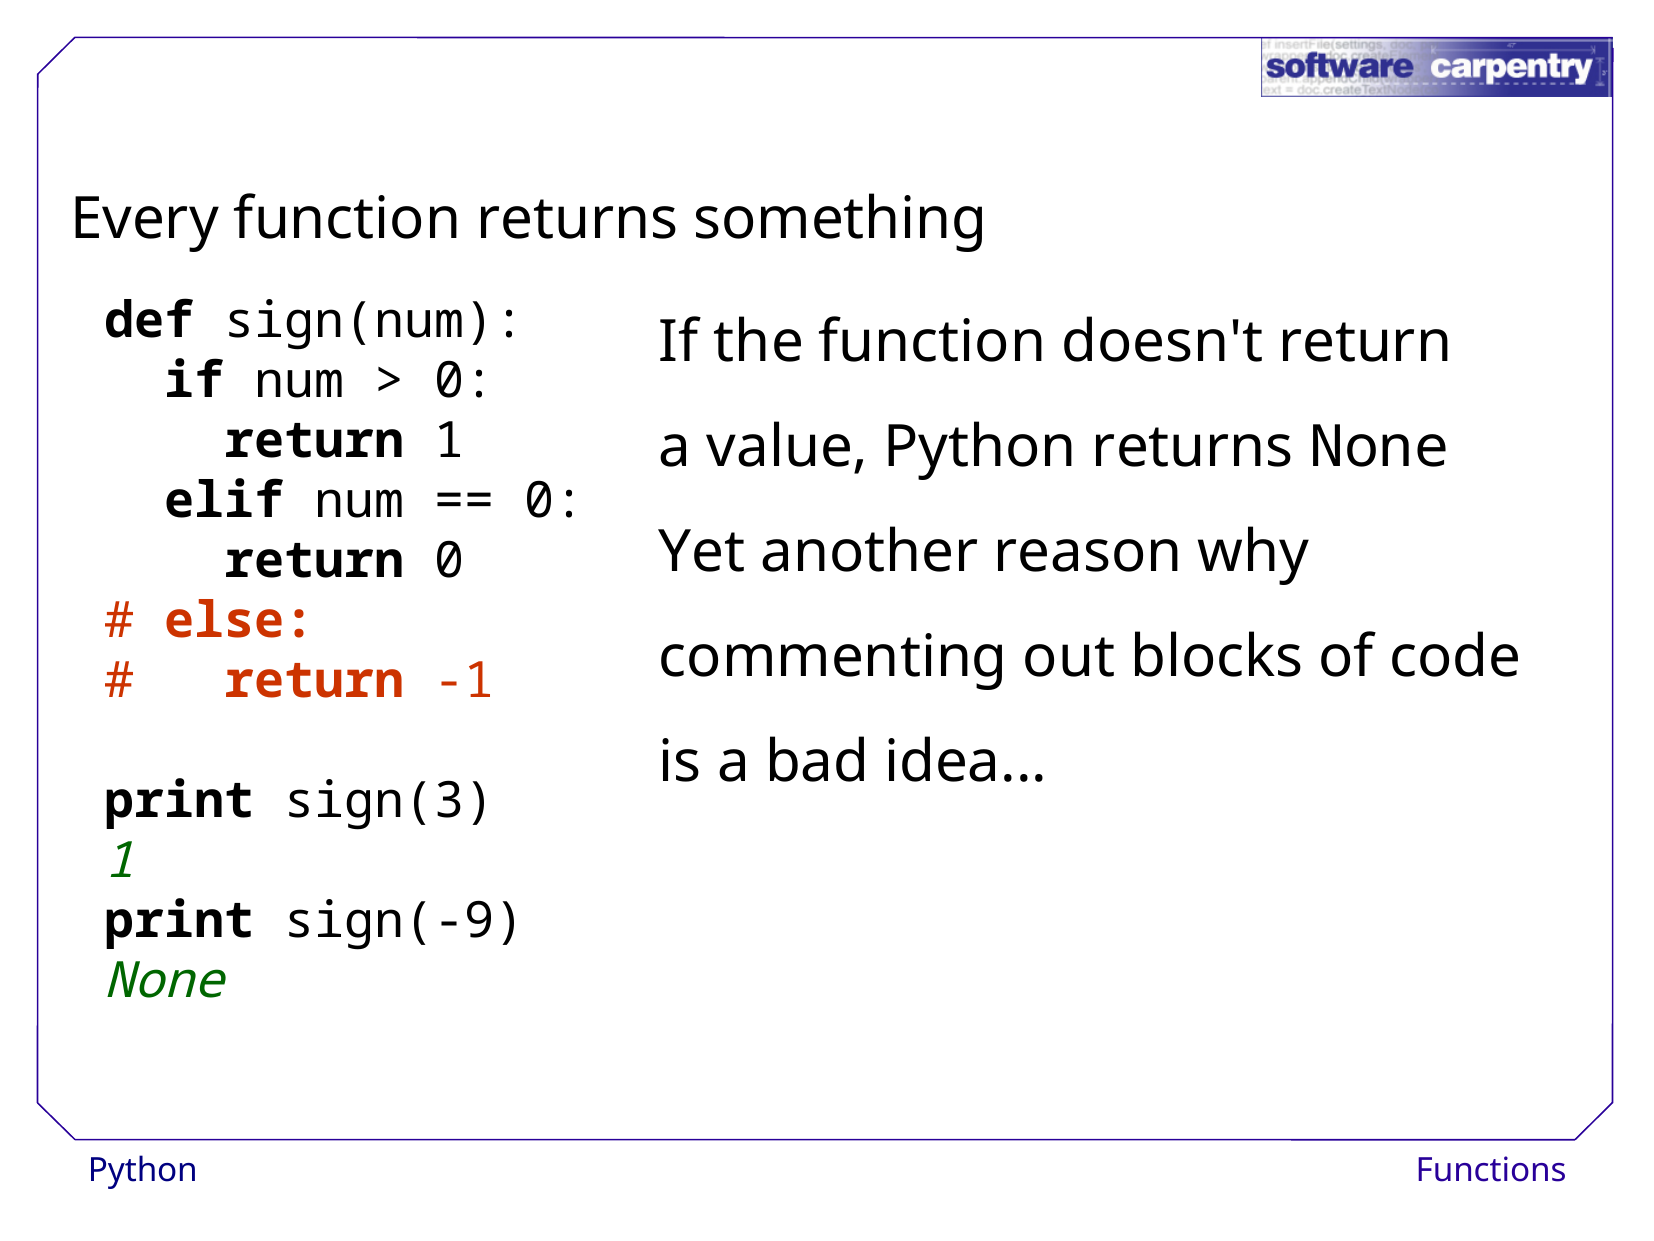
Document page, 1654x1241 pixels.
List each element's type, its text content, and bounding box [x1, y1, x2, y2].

text_box If the function doesn't return a value, Python returns None Yet another reason why commenting out blocks of code is a bad idea... [644, 260, 1654, 802]
text_box Every function returns something [55, 138, 1153, 259]
text_box def sign(num): if num > 0: return 1 elif num == 0: return 0 # else: # return -1 print sign(3) 1 print sign(-9) None [89, 279, 629, 1093]
picture [1261, 39, 1613, 97]
